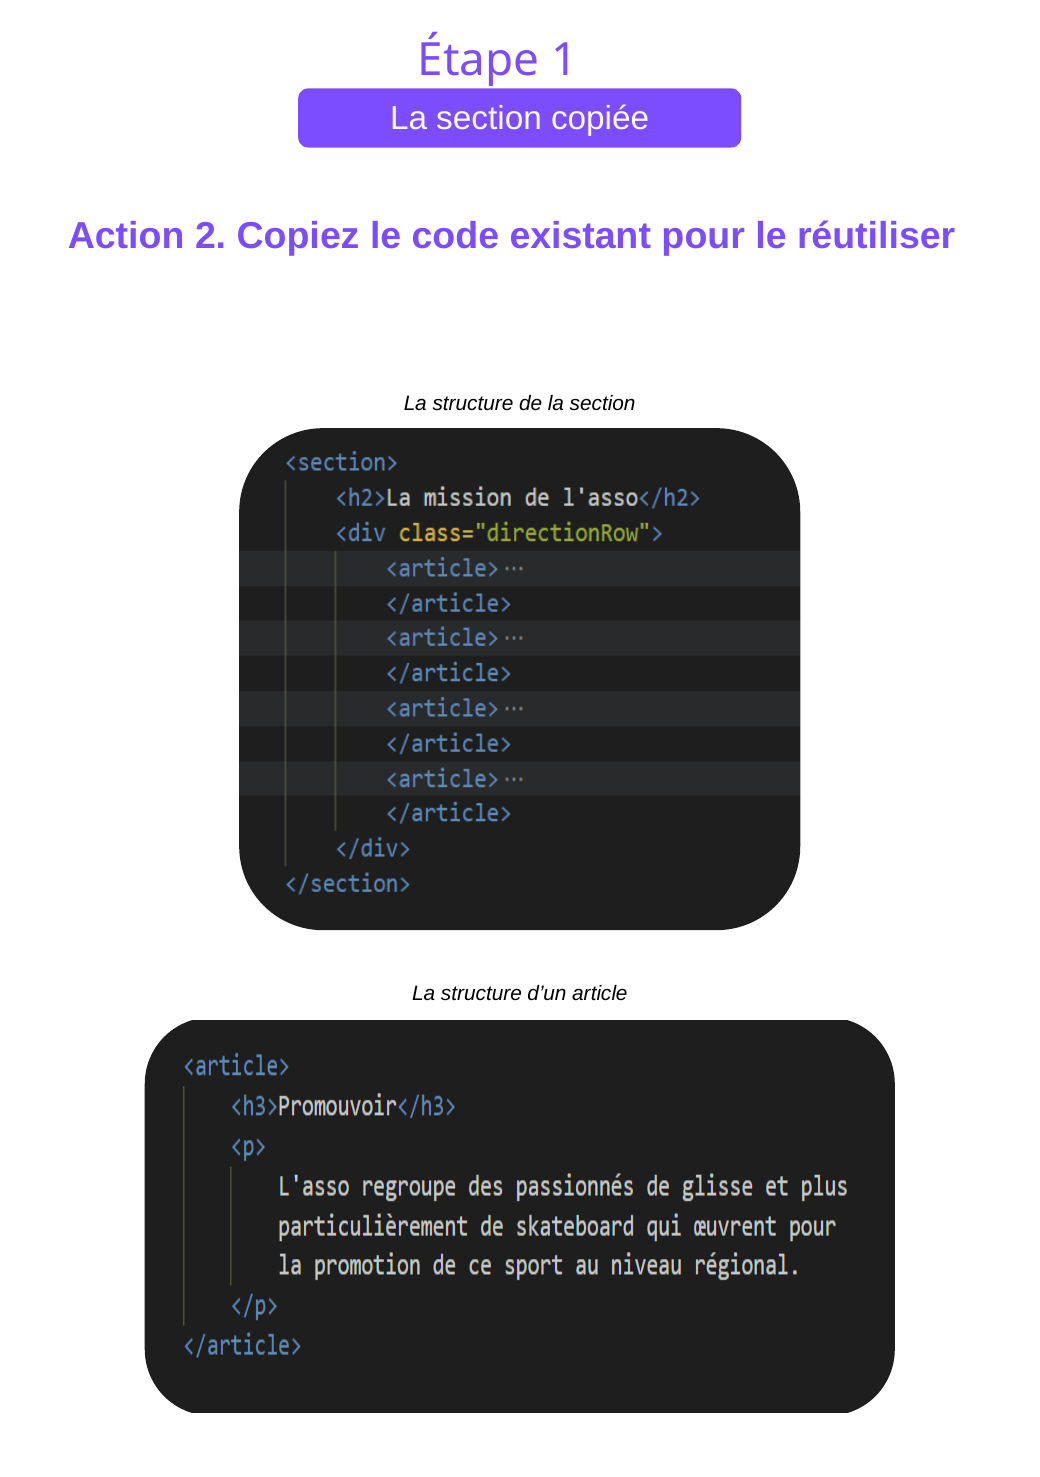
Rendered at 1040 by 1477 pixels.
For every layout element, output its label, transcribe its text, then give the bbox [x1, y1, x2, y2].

text_box [144, 1020, 895, 1414]
text_box La structure d’un article [376, 974, 663, 1013]
title Étape 1 [417, 148, 622, 154]
title Étape 1 [417, 26, 622, 88]
text_box La section copiée [298, 88, 742, 148]
text_box [239, 428, 801, 931]
text_box La structure de la section [363, 384, 677, 423]
text_box Action 2. Copiez le code existant pour le réutiliser [53, 206, 1004, 306]
